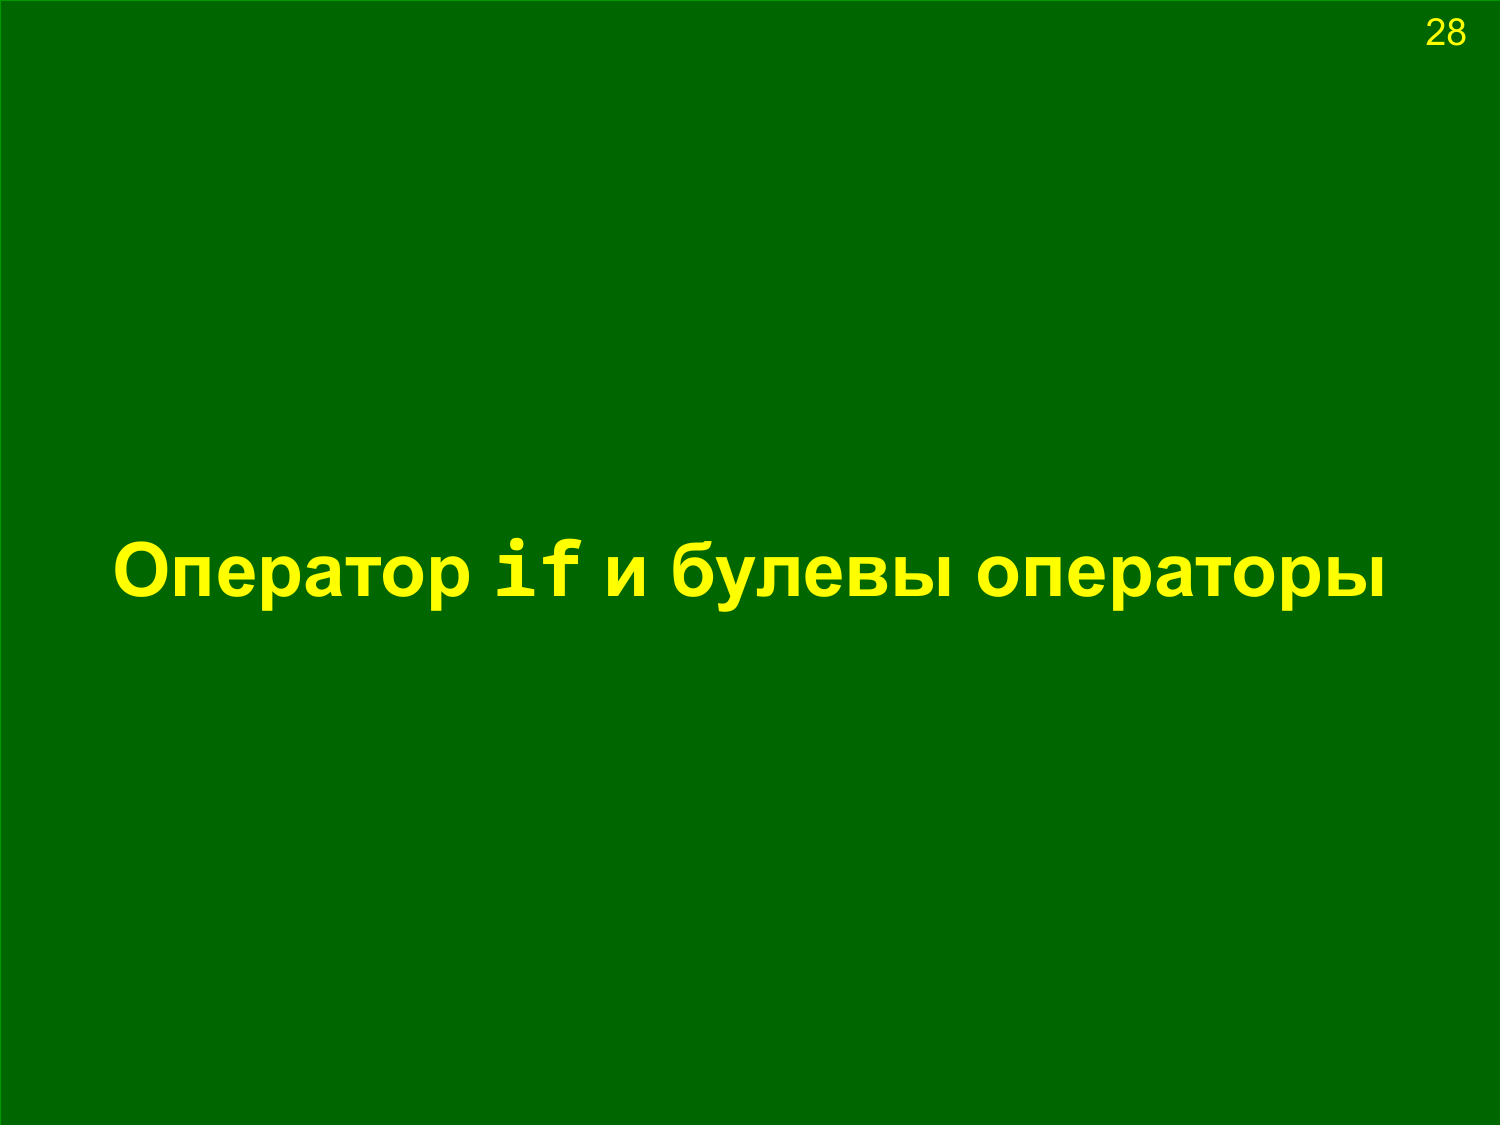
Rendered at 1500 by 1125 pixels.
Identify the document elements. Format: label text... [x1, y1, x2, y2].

title Оператор if и булевы операторы [75, 473, 1425, 662]
